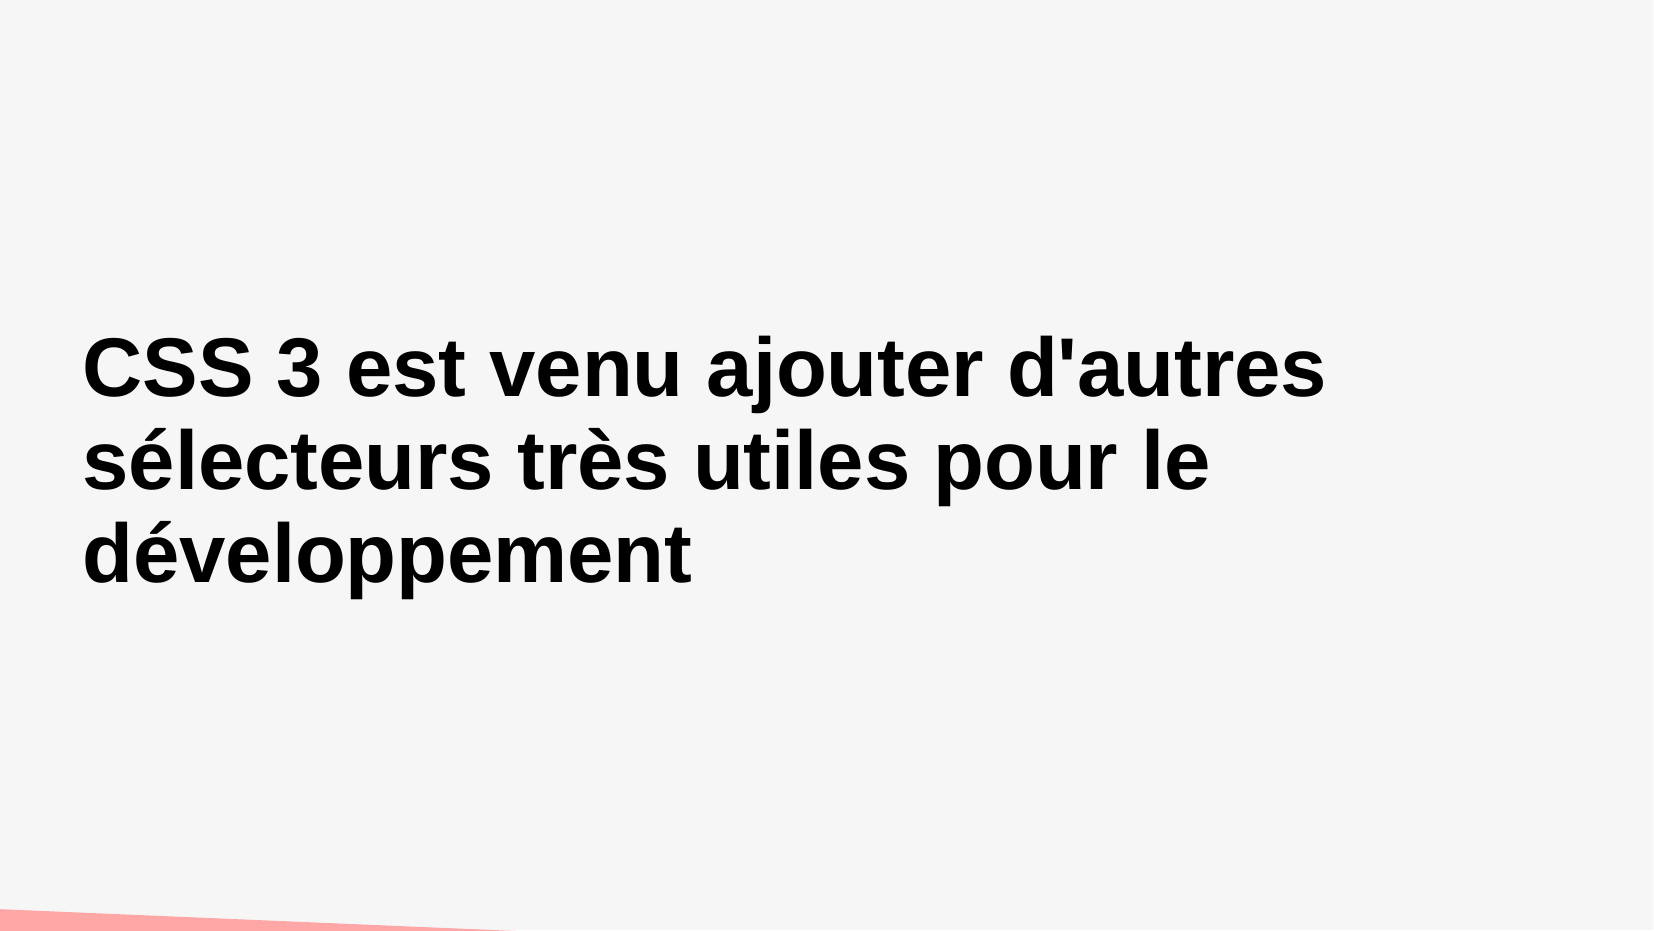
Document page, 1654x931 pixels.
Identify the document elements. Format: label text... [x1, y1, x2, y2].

text_box CSS 3 est venu ajouter d'autres sélecteurs très utiles pour le développement [82, 101, 1571, 822]
text_box [0, 909, 517, 931]
